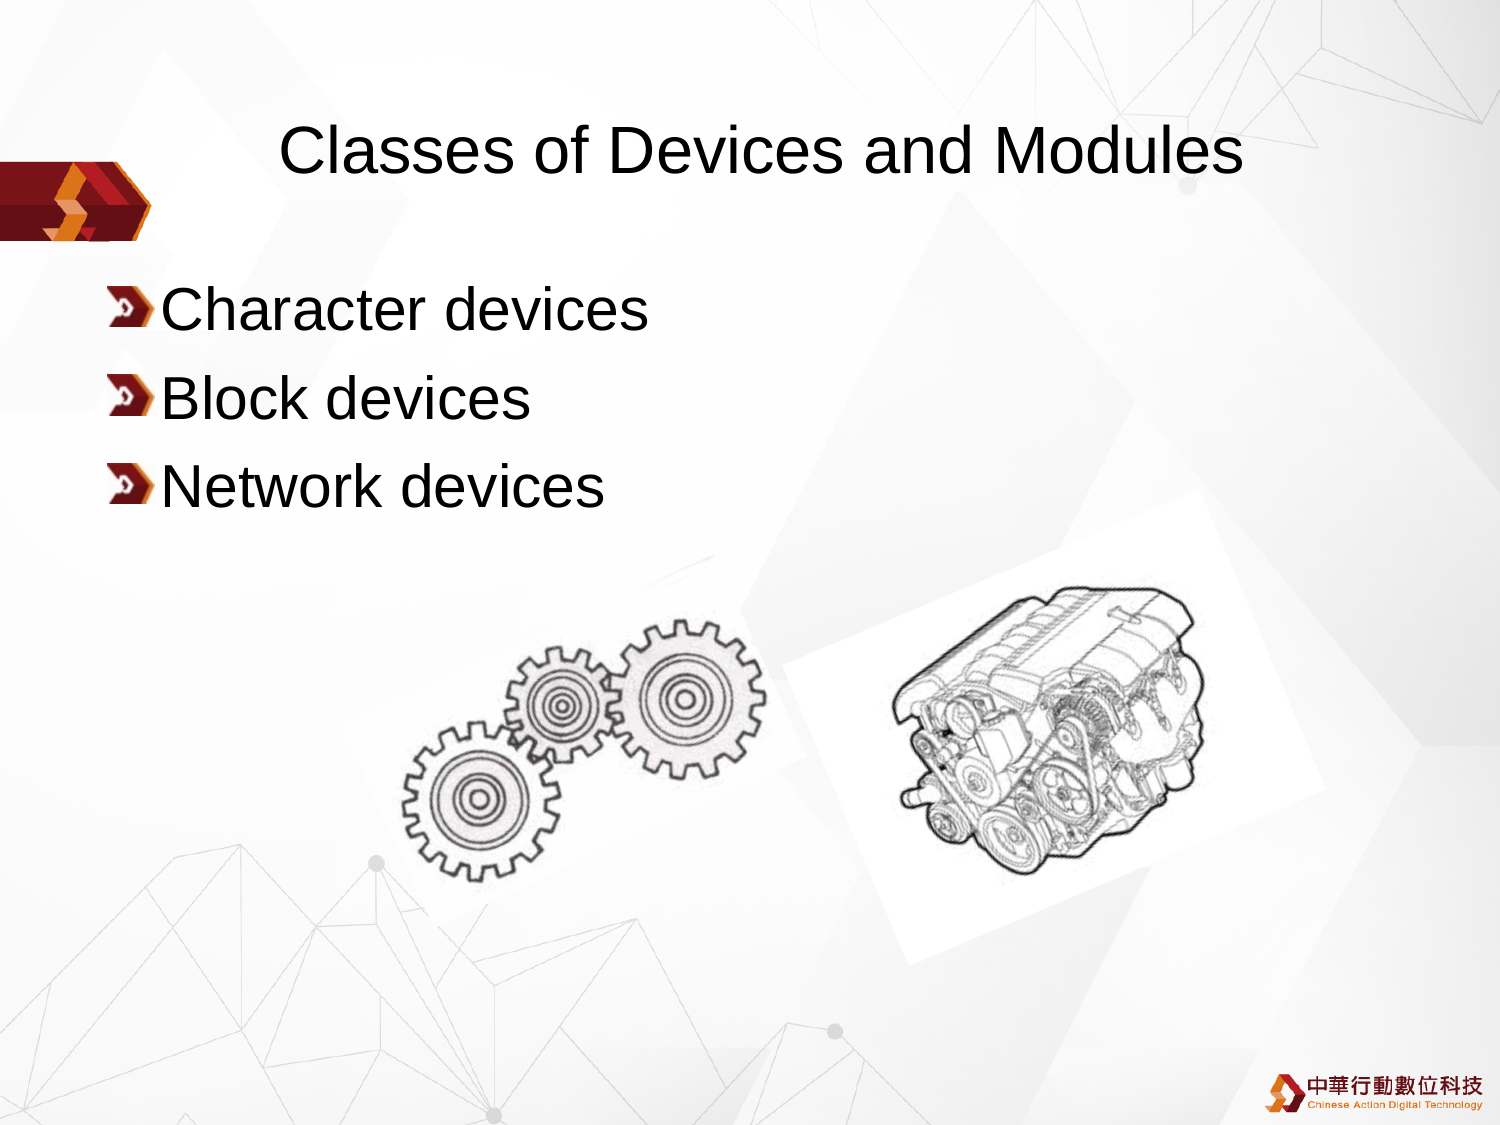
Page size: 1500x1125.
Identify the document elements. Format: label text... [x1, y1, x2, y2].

picture [0, 0, 1500, 1125]
title Classes of Devices and Modules [75, 98, 1426, 262]
list Character devices Block devices Network devices [75, 262, 1426, 1006]
